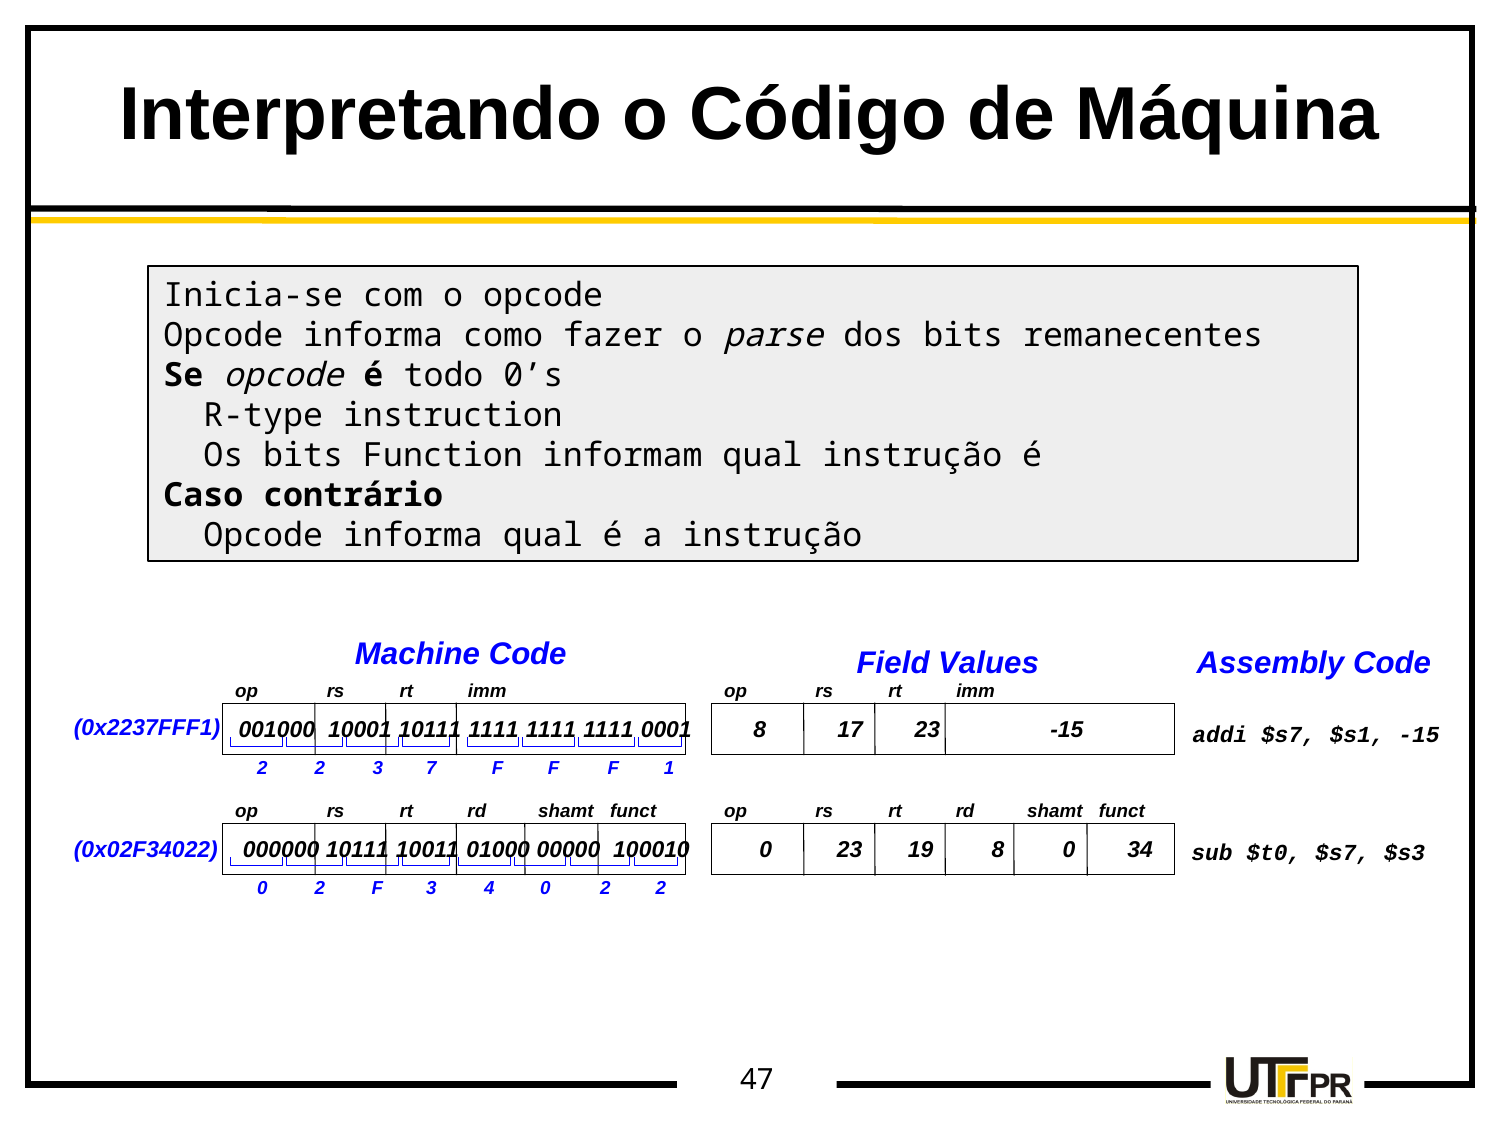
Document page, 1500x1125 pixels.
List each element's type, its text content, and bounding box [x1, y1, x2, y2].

text_box 3 [425, 875, 437, 899]
text_box 7 [425, 755, 437, 779]
text_box 4 [484, 875, 495, 899]
title Interpretando o Código de Máquina [0, 60, 1500, 167]
text_box 0 [540, 875, 551, 899]
text_box 001000 10001 10111 1111 1111 1111 0001 [316, 714, 385, 743]
text_box F [491, 755, 504, 779]
text_box 0 23 19 8 0 34 [946, 834, 1013, 863]
text_box 2 [314, 875, 326, 899]
text_box 000000 10111 10011 01000 00000 100010 [387, 834, 455, 863]
text_box 001000 10001 10111 1111 1111 1111 0001 [387, 714, 455, 743]
text_box rd [949, 798, 975, 822]
text_box rs [320, 678, 345, 701]
text_box F [371, 875, 384, 899]
text_box imm [949, 678, 996, 702]
text_box 8 17 23 -15 [805, 714, 874, 743]
text_box 0 [256, 875, 268, 899]
text_box 0 23 19 8 0 34 [876, 834, 944, 863]
text_box rs [808, 798, 834, 822]
text_box sub $t0, $s7, $s3 [1183, 837, 1426, 866]
text_box 2 [256, 755, 268, 779]
text_box op [228, 798, 259, 822]
text_box 001000 10001 10111 1111 1111 1111 0001 [457, 714, 685, 743]
text_box Assembly Code [1196, 641, 1432, 680]
text_box 0 23 19 8 0 34 [805, 834, 874, 863]
text_box 000000 10111 10011 01000 00000 100010 [234, 834, 314, 863]
text_box shamt [1020, 798, 1083, 822]
text_box 2 [599, 875, 611, 899]
text_box imm [461, 678, 507, 702]
text_box 8 17 23 -15 [946, 714, 1085, 743]
text_box 0 23 19 8 0 34 [1015, 834, 1086, 863]
text_box F [607, 755, 620, 779]
text_box op [717, 678, 748, 702]
text_box 8 17 23 -15 [876, 714, 944, 743]
text_box Machine Code [355, 633, 568, 672]
text_box rd [461, 798, 487, 822]
text_box (0x2237FFF1) [73, 712, 221, 741]
text_box 000000 10111 10011 01000 00000 100010 [457, 834, 524, 863]
text_box 000000 10111 10011 01000 00000 100010 [316, 834, 385, 863]
text_box op [228, 678, 259, 702]
text_box 000000 10111 10011 01000 00000 100010 [599, 834, 685, 863]
text_box 2 [314, 755, 326, 779]
text_box 0 23 19 8 0 34 [1088, 834, 1154, 863]
text_box funct [603, 798, 657, 822]
text_box funct [1092, 798, 1146, 822]
list [41, 225, 1447, 1125]
text_box rt [393, 678, 414, 701]
text_box 3 [372, 755, 384, 779]
text_box 0 23 19 8 0 34 [718, 834, 803, 863]
text_box rt [881, 798, 903, 822]
text_box rt [881, 678, 903, 702]
text_box 8 17 23 -15 [719, 714, 803, 743]
text_box (0x02F34022) [73, 834, 219, 863]
text_box Field Values [856, 641, 1040, 680]
text_box Inicia-se com o opcode Opcode informa como fazer o parse dos bits remanecentes Se opcode é todo 0’s R-type instruction Os bits Function informam qual instrução é Caso contrário Opcode informa qual é a instrução [147, 265, 1359, 562]
text_box 1 [663, 755, 675, 779]
text_box addi $s7, $s1, -15 [1184, 720, 1440, 748]
text_box F [547, 755, 560, 779]
text_box op [717, 798, 748, 822]
text_box rs [320, 798, 345, 822]
text_box rt [393, 798, 414, 822]
text_box rs [808, 678, 834, 702]
text_box 000000 10111 10011 01000 00000 100010 [526, 834, 597, 863]
text_box shamt [531, 798, 594, 822]
text_box 2 [655, 875, 667, 899]
text_box 001000 10001 10111 1111 1111 1111 0001 [230, 714, 314, 743]
